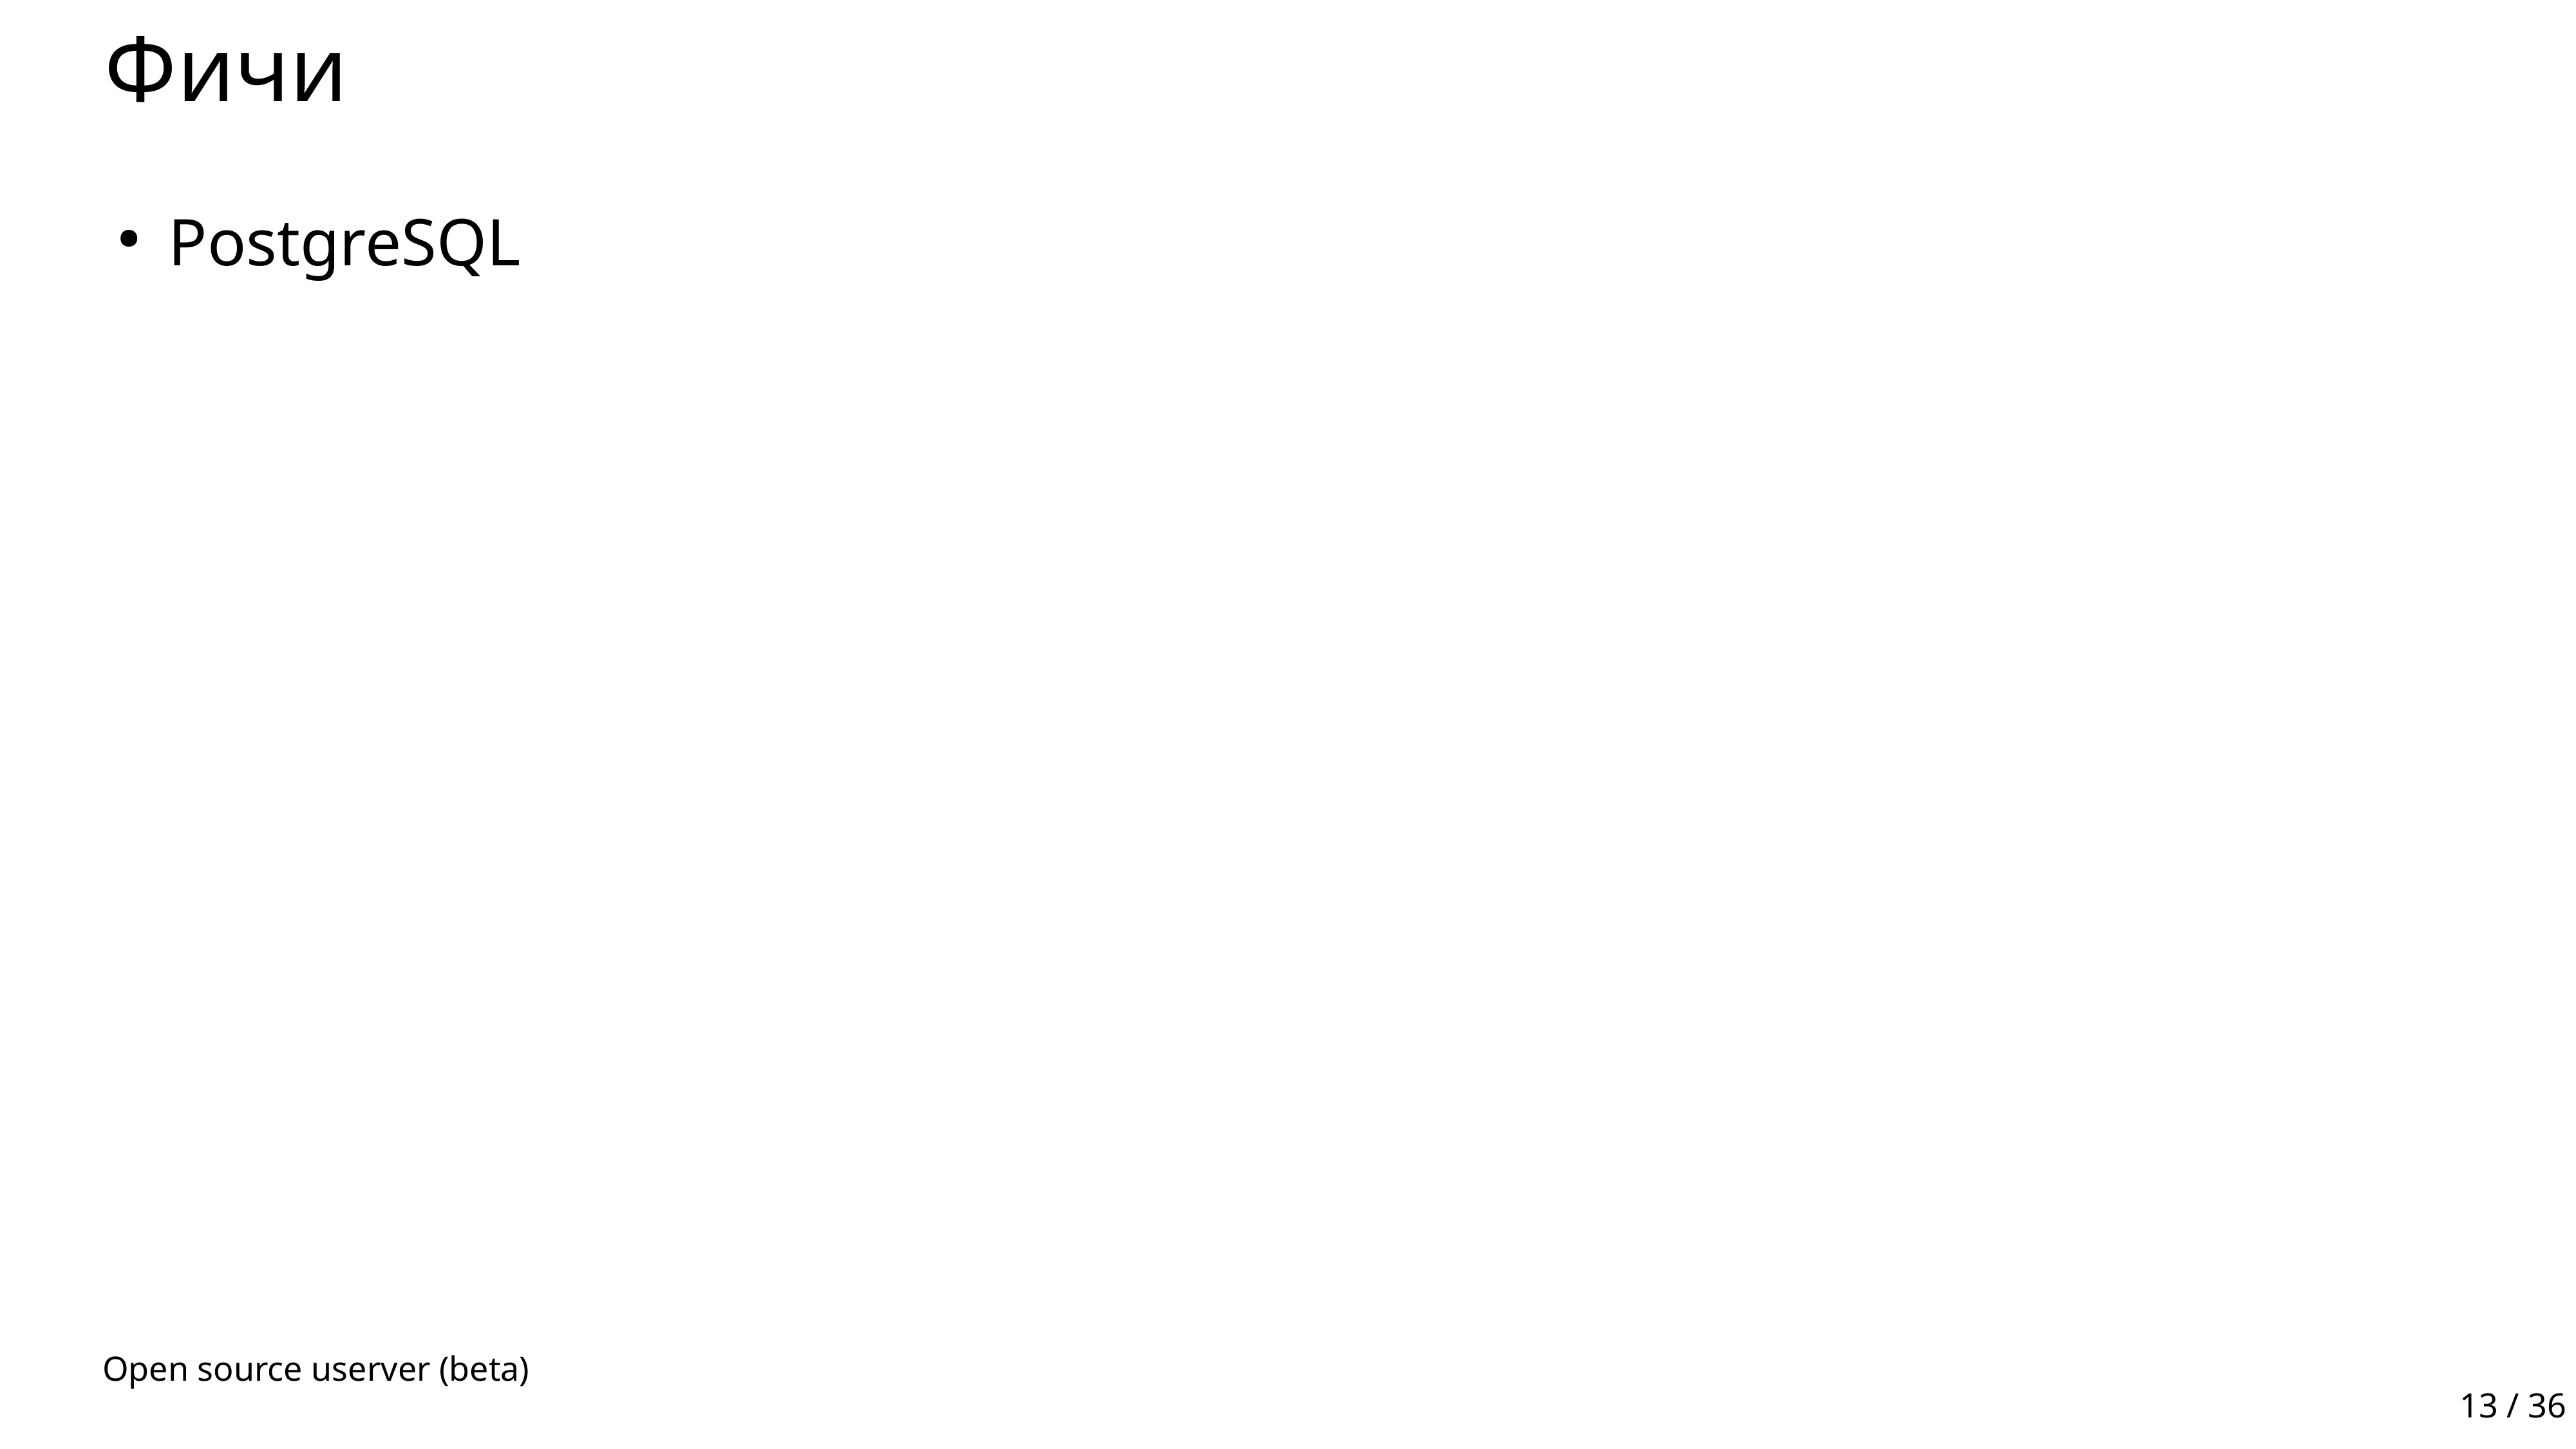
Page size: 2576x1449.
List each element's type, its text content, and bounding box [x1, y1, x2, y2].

list <number> / 36 [1479, 1376, 2576, 1431]
title Фичи [95, 19, 2576, 155]
list PostgreSQL [97, 193, 1343, 1361]
list Open source userver (beta) [93, 1338, 1190, 1393]
